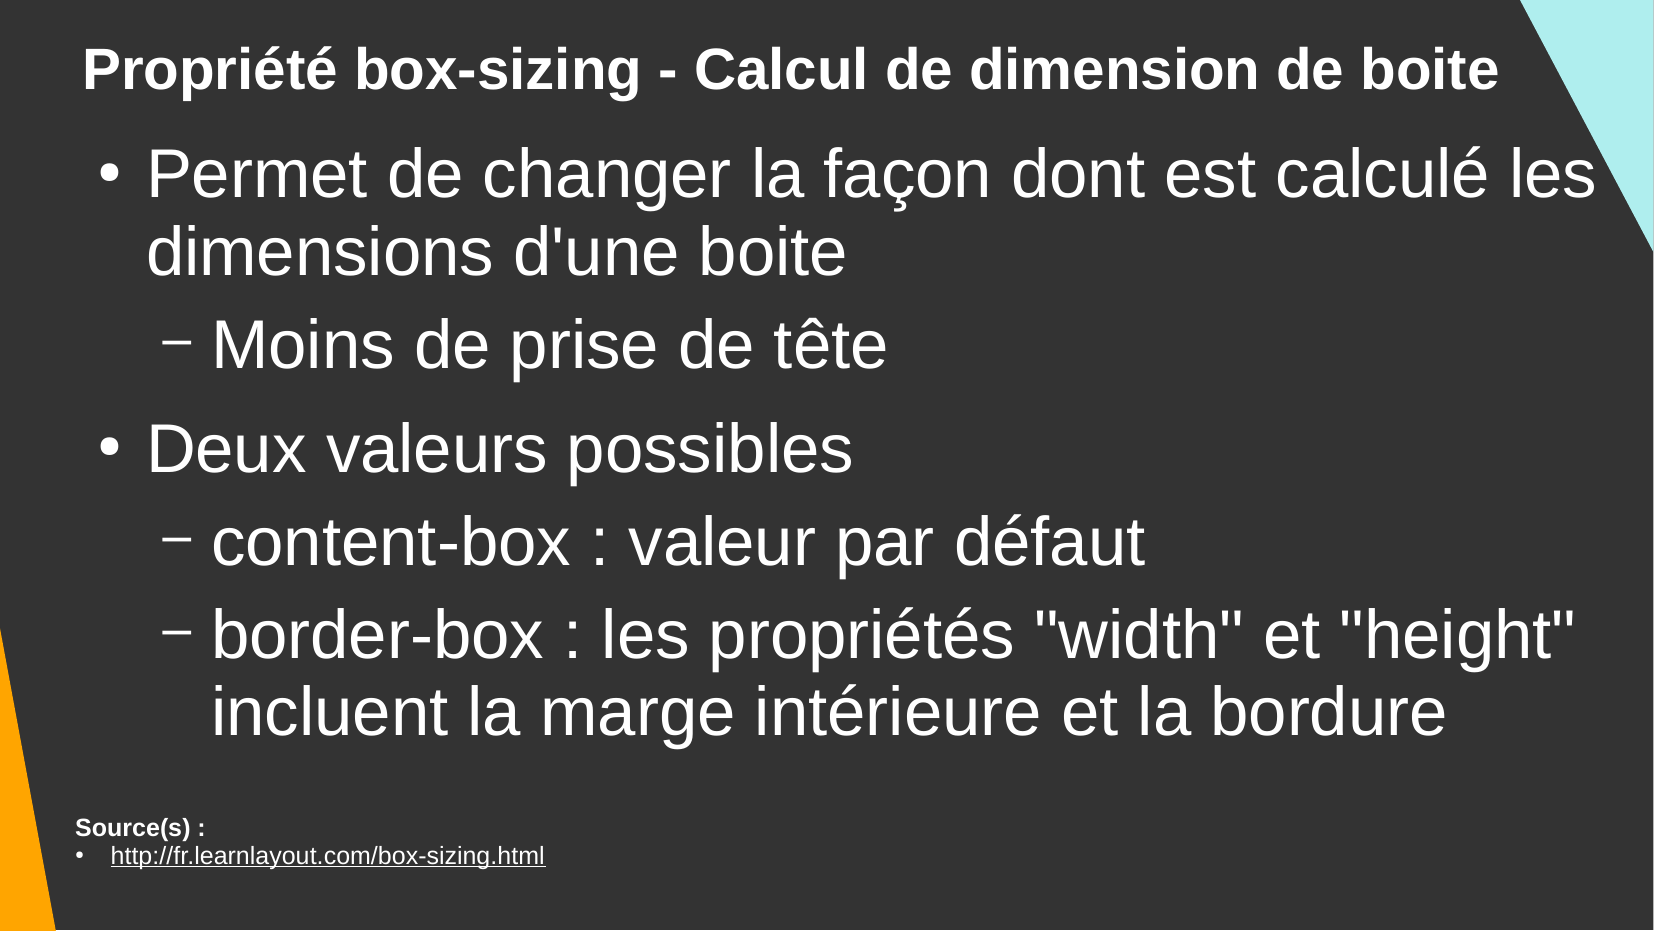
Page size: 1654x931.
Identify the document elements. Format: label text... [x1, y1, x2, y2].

title Propriété box-sizing - Calcul de dimension de boite [82, 37, 1571, 107]
text_box [0, 628, 56, 931]
list Permet de changer la façon dont est calculé les dimensions d'une boite Moins de prise de tête Deux valeurs possibles content-box : valeur par défaut border-box : les propriétés "width" et "height" incluent la marge intérieure et la bordure [80, 135, 1605, 762]
text_box Source(s) : http://fr.learnlayout.com/box-sizing.html [60, 806, 1546, 886]
text_box [1520, 0, 1654, 254]
